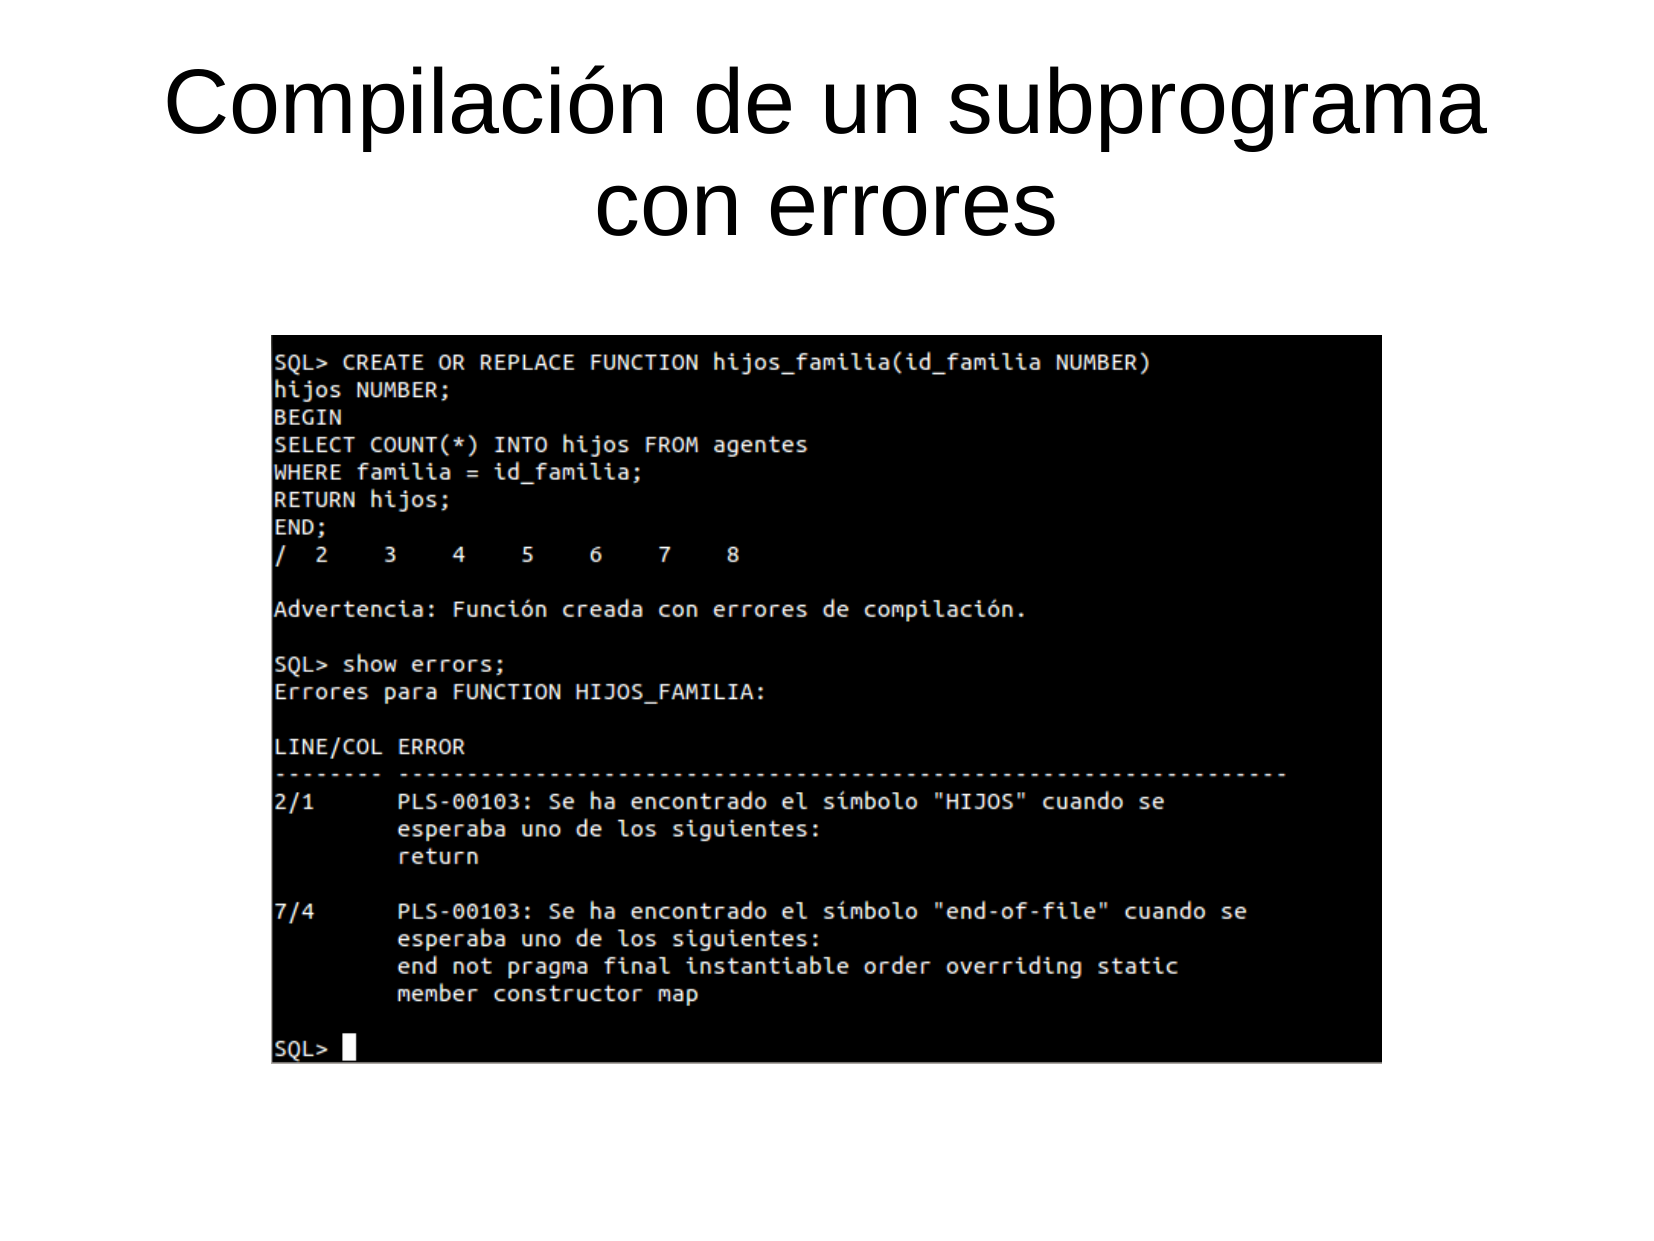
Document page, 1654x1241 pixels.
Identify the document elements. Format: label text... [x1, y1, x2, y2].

picture [271, 335, 1382, 1064]
title Compilación de un subprograma con errores [82, 49, 1571, 257]
